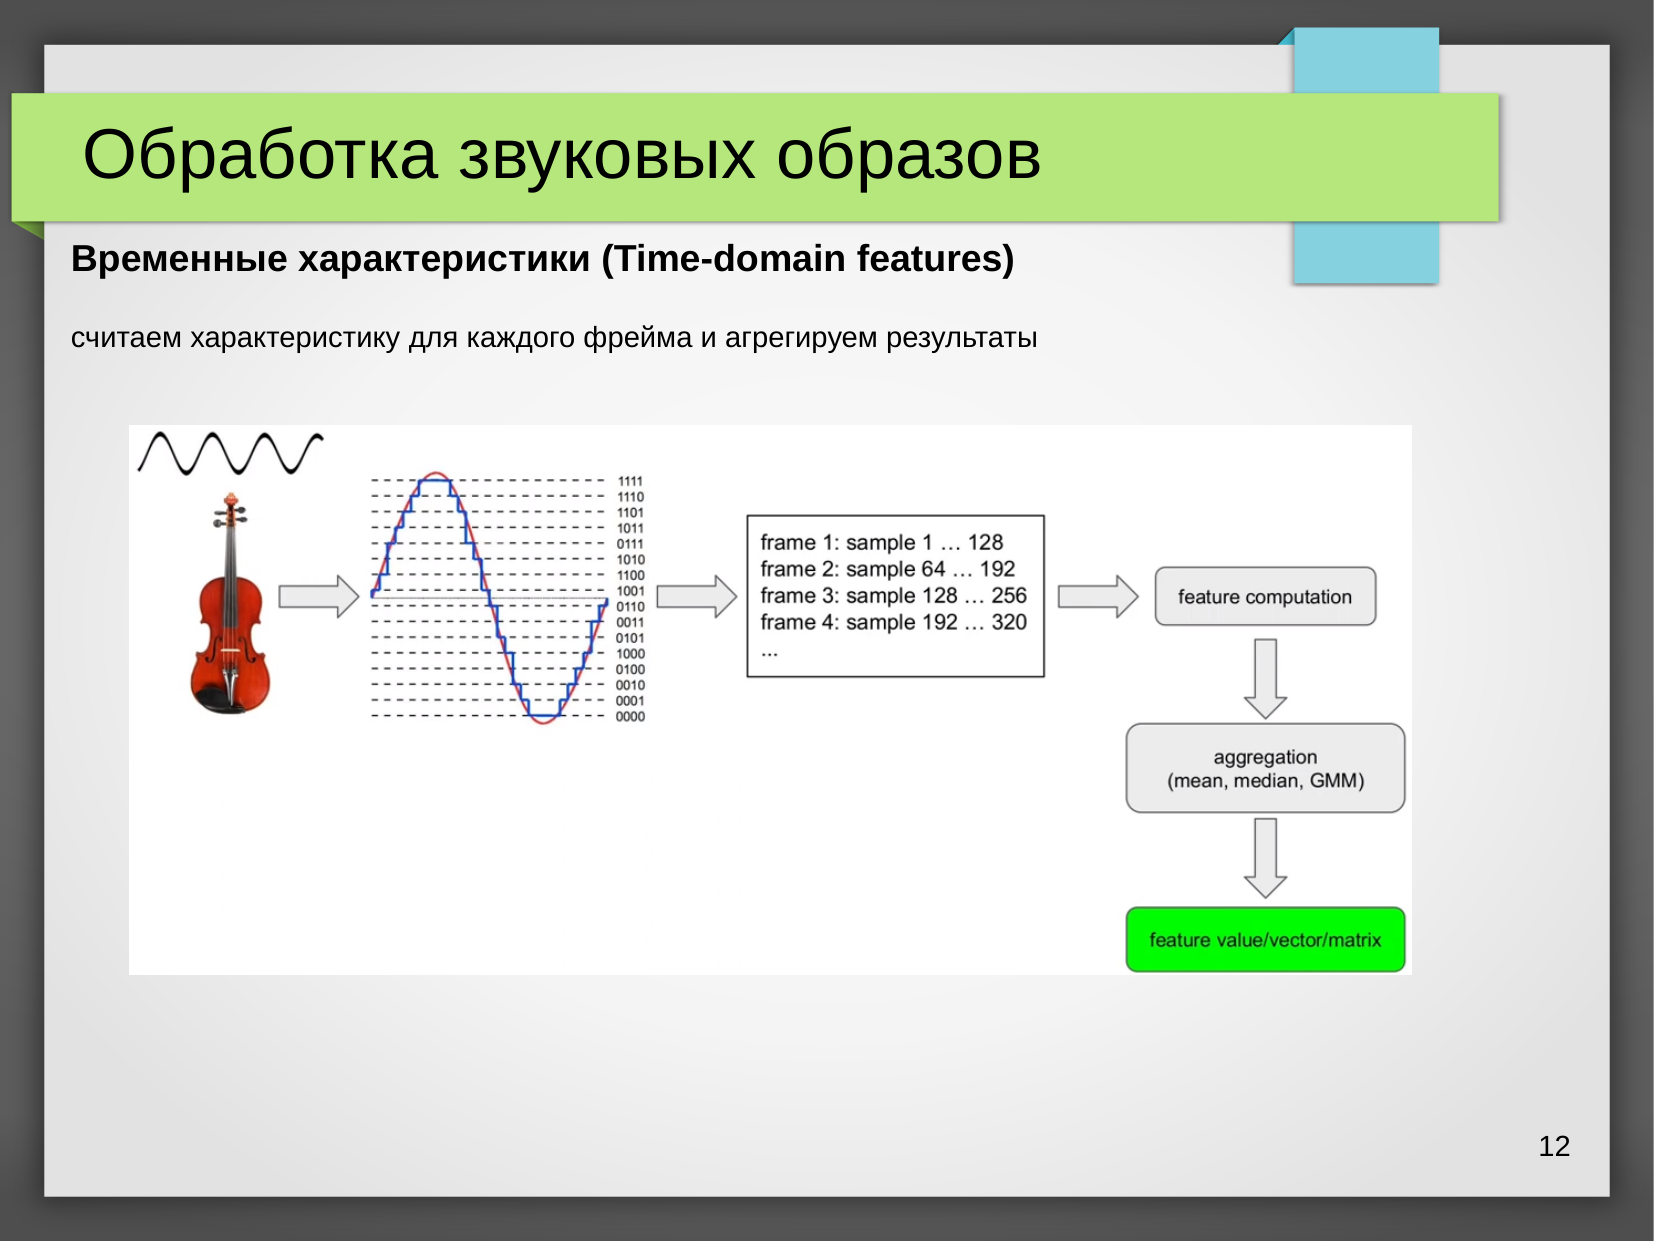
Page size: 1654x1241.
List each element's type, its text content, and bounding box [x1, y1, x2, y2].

picture [0, 0, 1654, 1241]
text_box Временные характеристики (Time-domain features) считаем характеристику для каждого фрейма и агрегируем результаты [70, 237, 1075, 355]
title Обработка звуковых образов [82, 114, 1406, 194]
